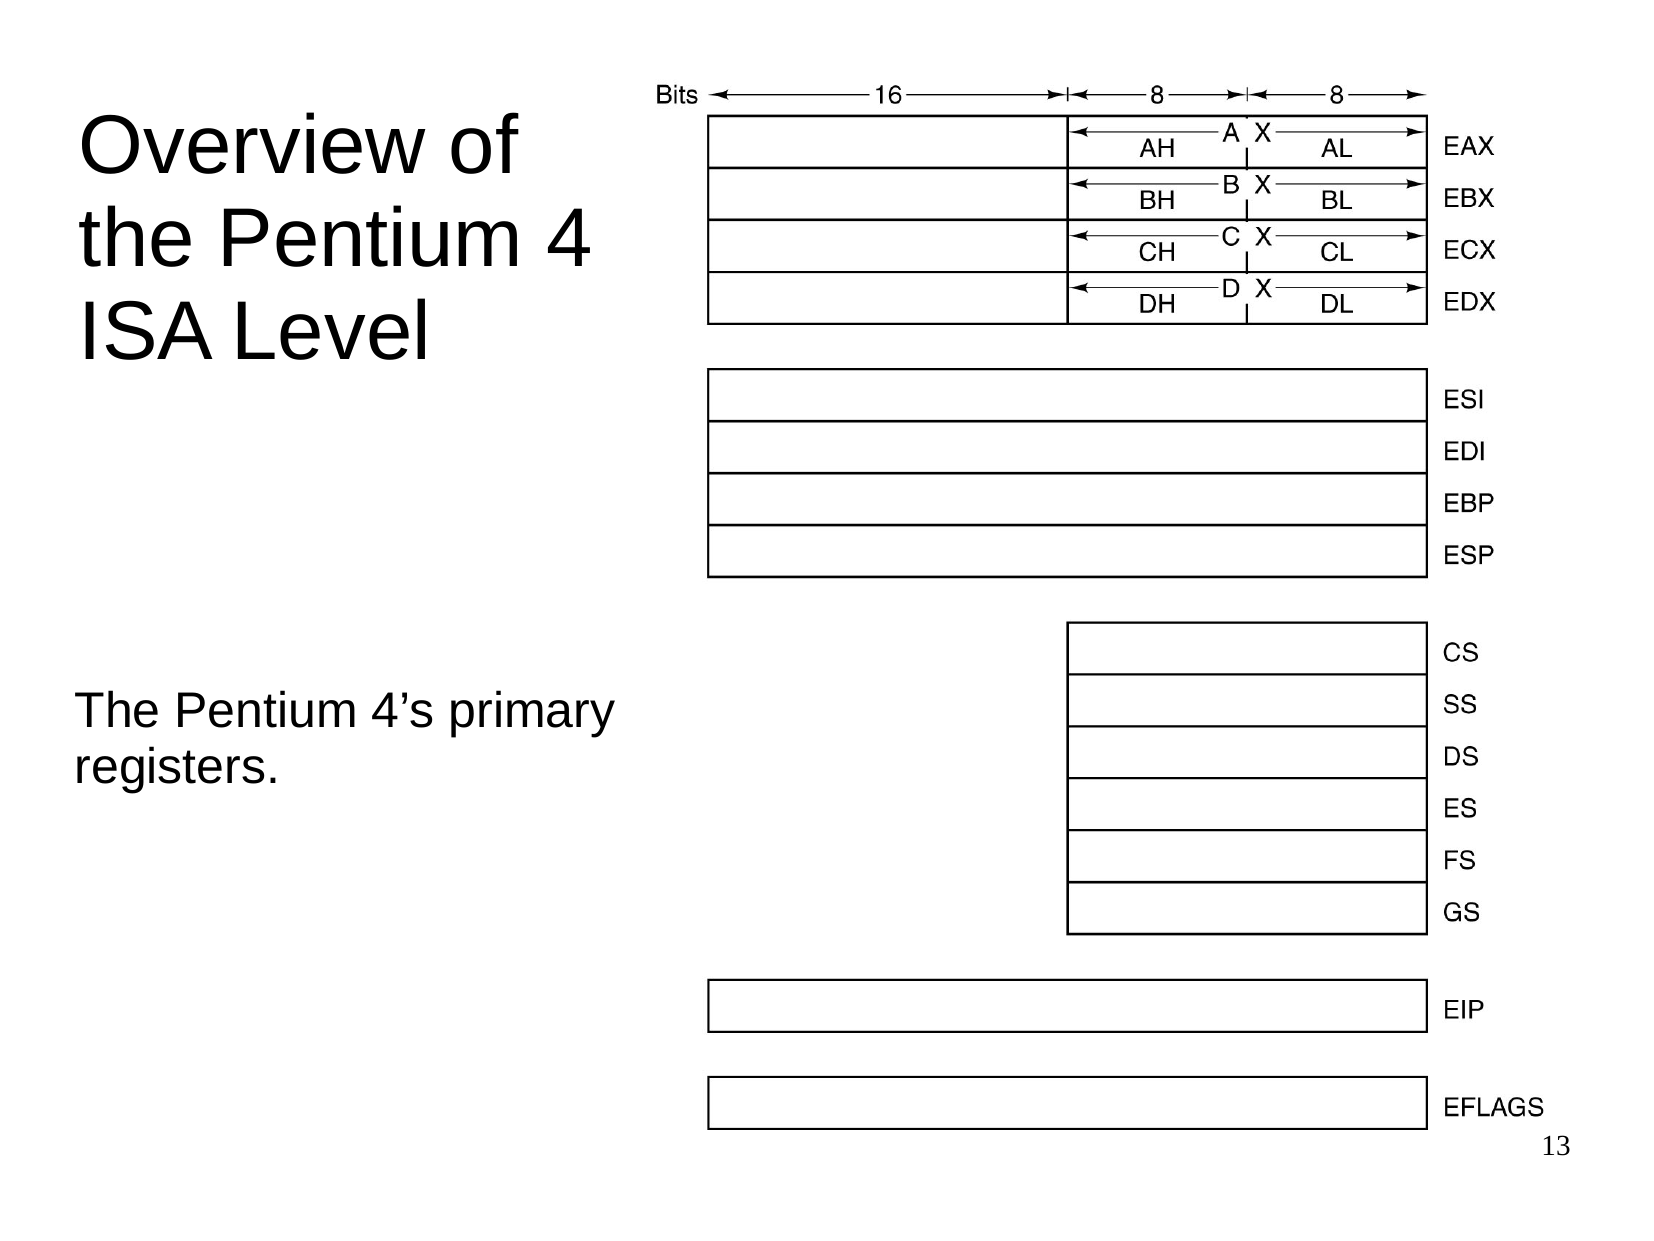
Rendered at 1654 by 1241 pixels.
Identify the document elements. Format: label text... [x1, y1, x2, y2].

picture [655, 79, 1544, 1130]
text_box Overview of the Pentium 4 ISA Level [64, 90, 631, 386]
text_box The Pentium 4’s primary registers. [60, 675, 645, 803]
